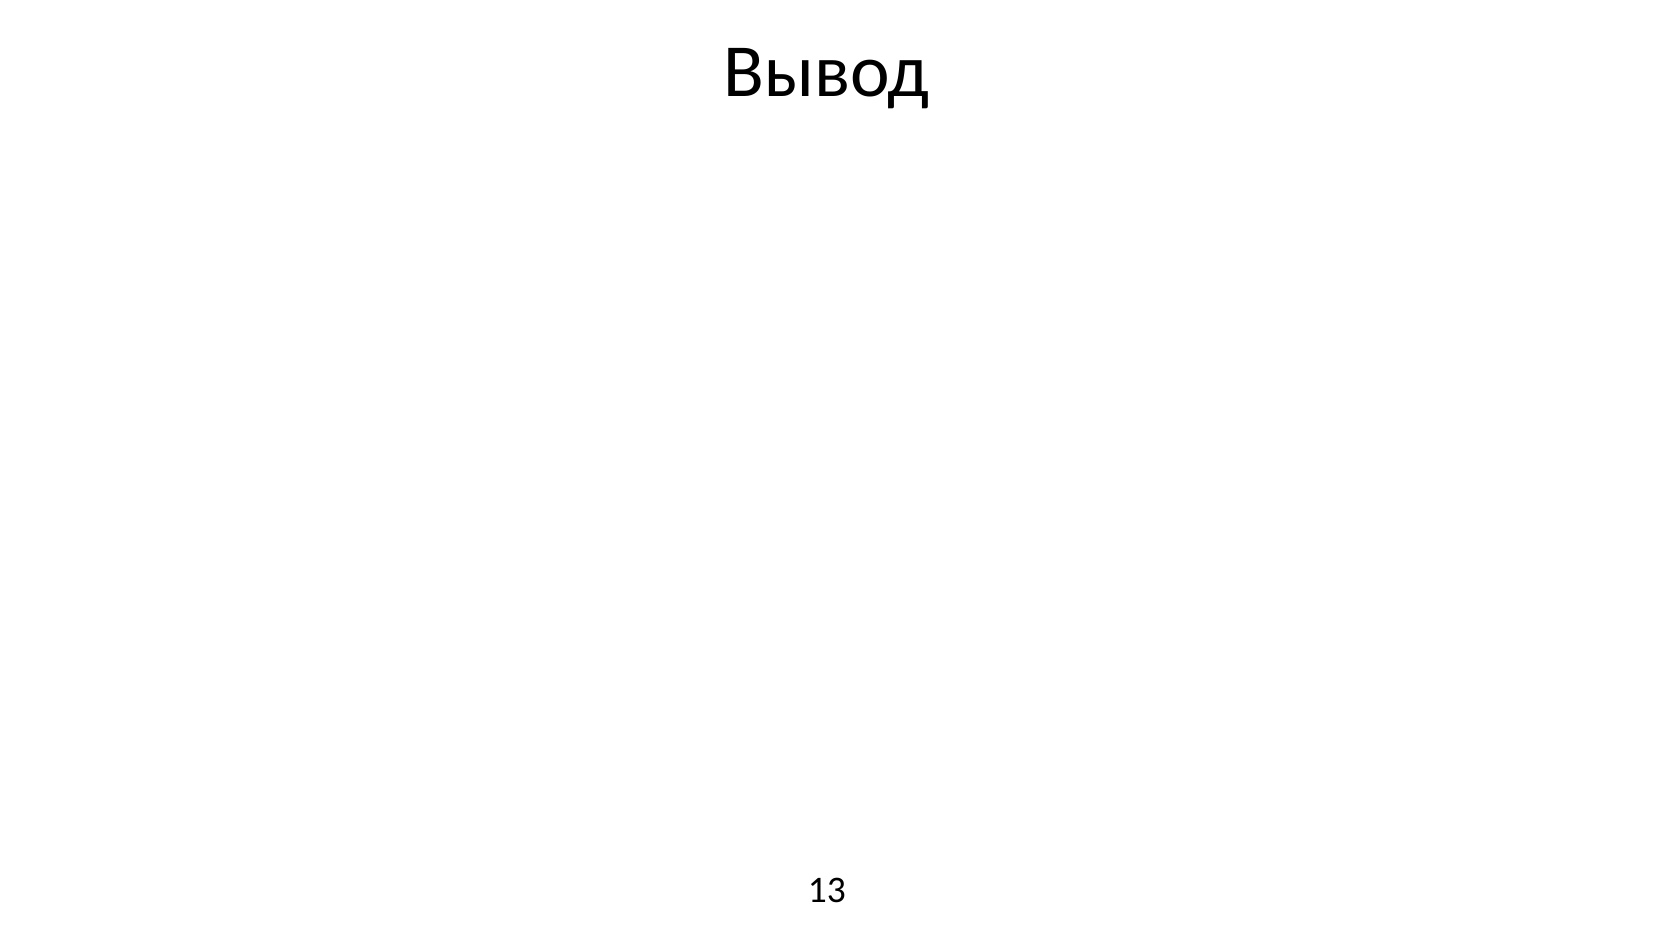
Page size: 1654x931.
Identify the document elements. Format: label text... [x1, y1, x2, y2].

title Вывод [59, 7, 1595, 148]
